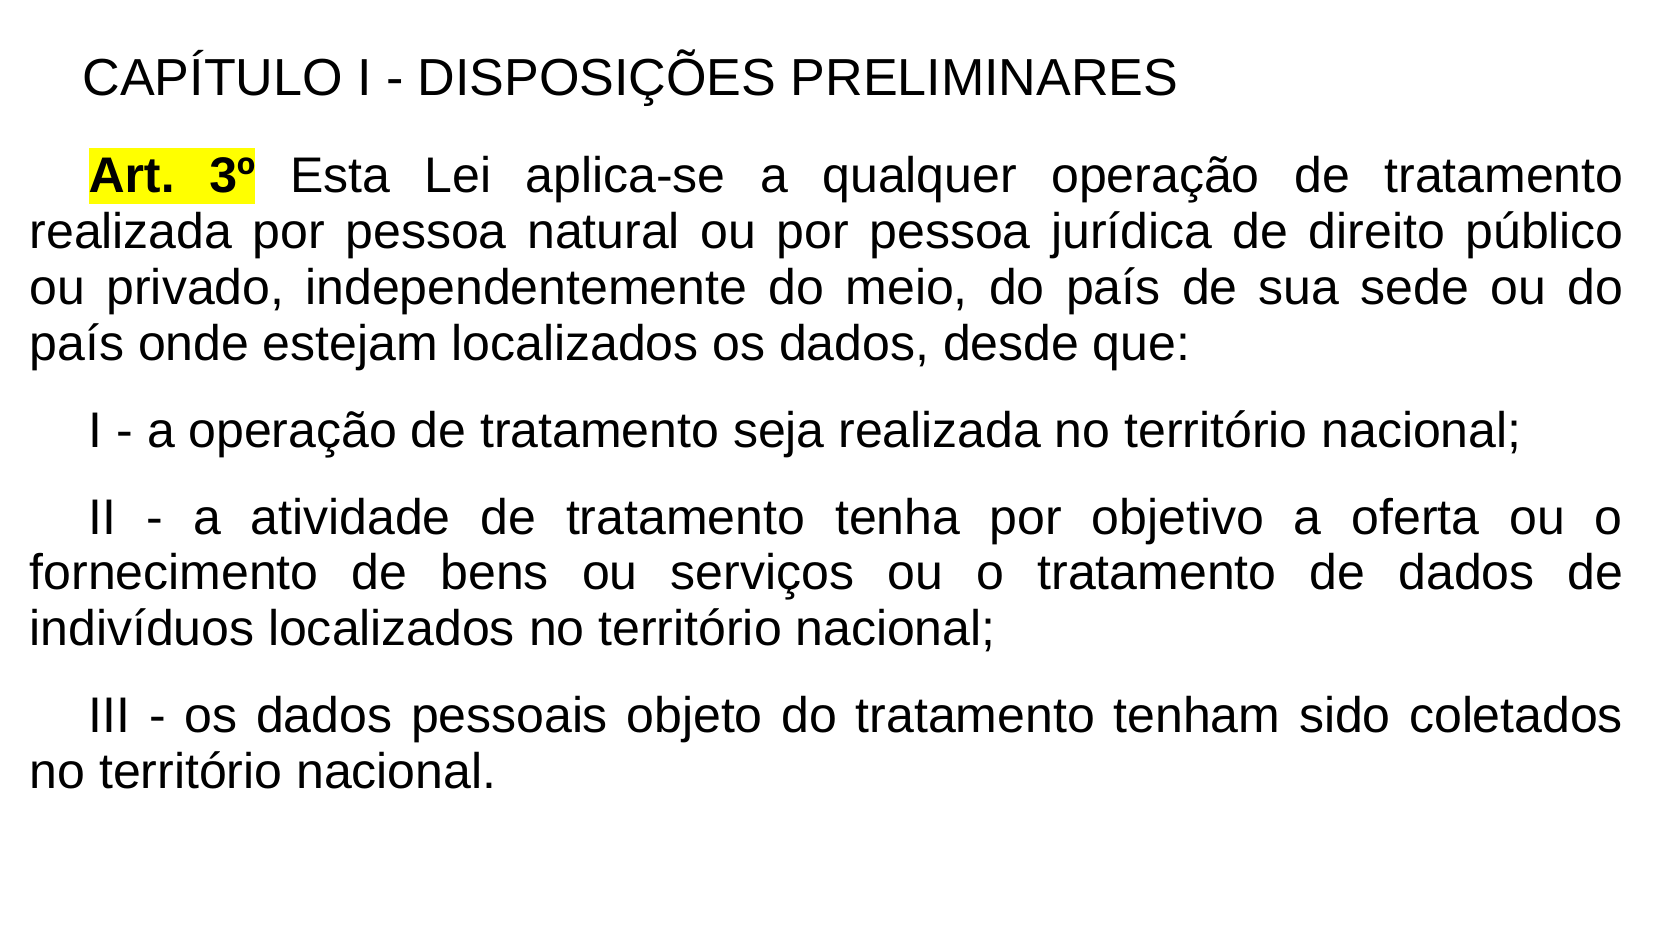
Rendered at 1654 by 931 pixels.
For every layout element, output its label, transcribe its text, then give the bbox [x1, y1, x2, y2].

title CAPÍTULO I - DISPOSIÇÕES PRELIMINARES [82, 37, 1571, 119]
list Art. 3º Esta Lei aplica-se a qualquer operação de tratamento realizada por pessoa natural ou por pessoa jurídica de direito público ou privado, independentemente do meio, do país de sua sede ou do país onde estejam localizados os dados, desde que: I - a operação de tratamento seja realizada no território nacional; II - a atividade de tratamento tenha por objetivo a oferta ou o fornecimento de bens ou serviços ou o tratamento de dados de indivíduos localizados no território nacional; III - os dados pessoais objeto do tratamento tenham sido coletados no território nacional. [29, 147, 1625, 886]
